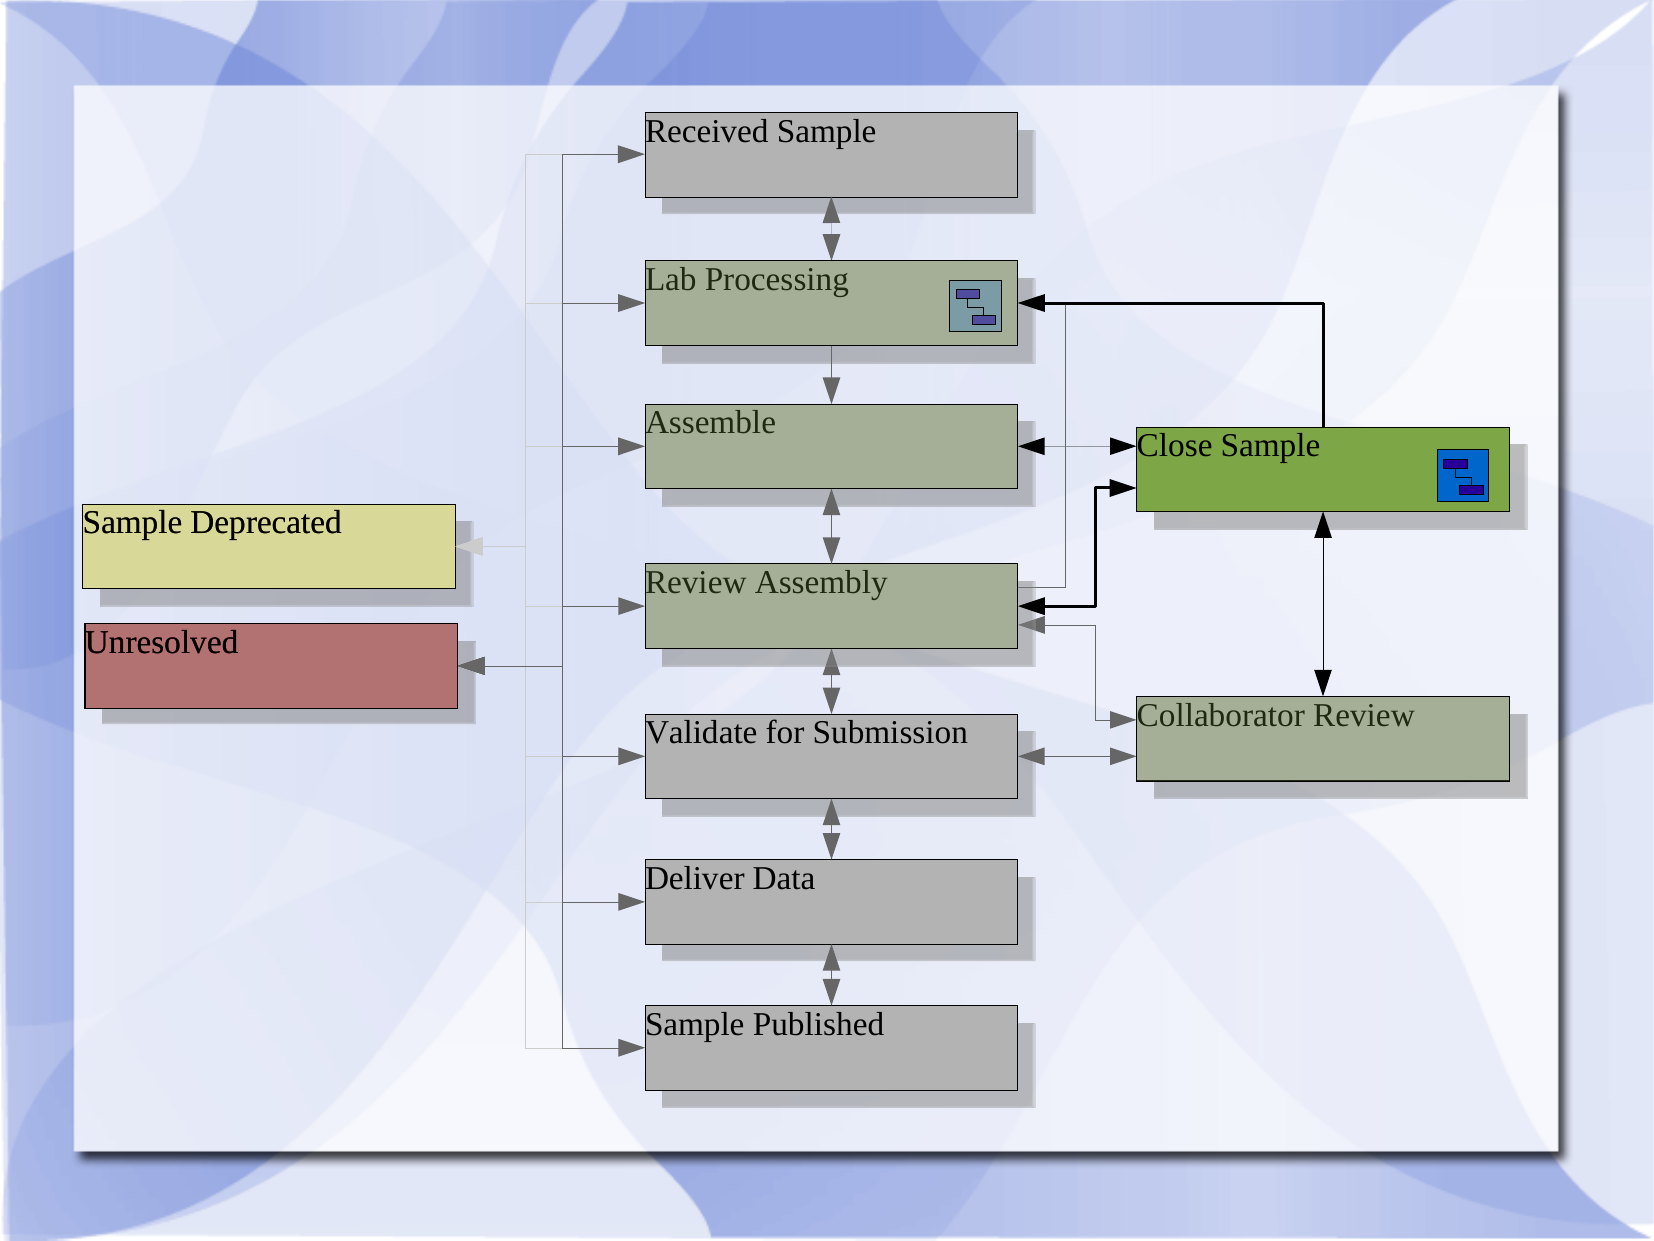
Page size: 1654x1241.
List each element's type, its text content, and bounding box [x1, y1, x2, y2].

text_box Validate for Submission [645, 714, 1018, 799]
text_box [645, 260, 1018, 346]
text_box [645, 404, 1018, 489]
text_box [645, 563, 1018, 649]
text_box Sample Published [645, 1005, 1018, 1091]
text_box Close Sample [1136, 427, 1510, 512]
text_box Unresolved [85, 623, 458, 709]
text_box [1136, 696, 1510, 782]
text_box Received Sample [645, 112, 1018, 198]
picture [0, 0, 1654, 1241]
text_box [1437, 449, 1489, 502]
text_box Deliver Data [645, 859, 1018, 945]
text_box Sample Deprecated [82, 504, 456, 589]
